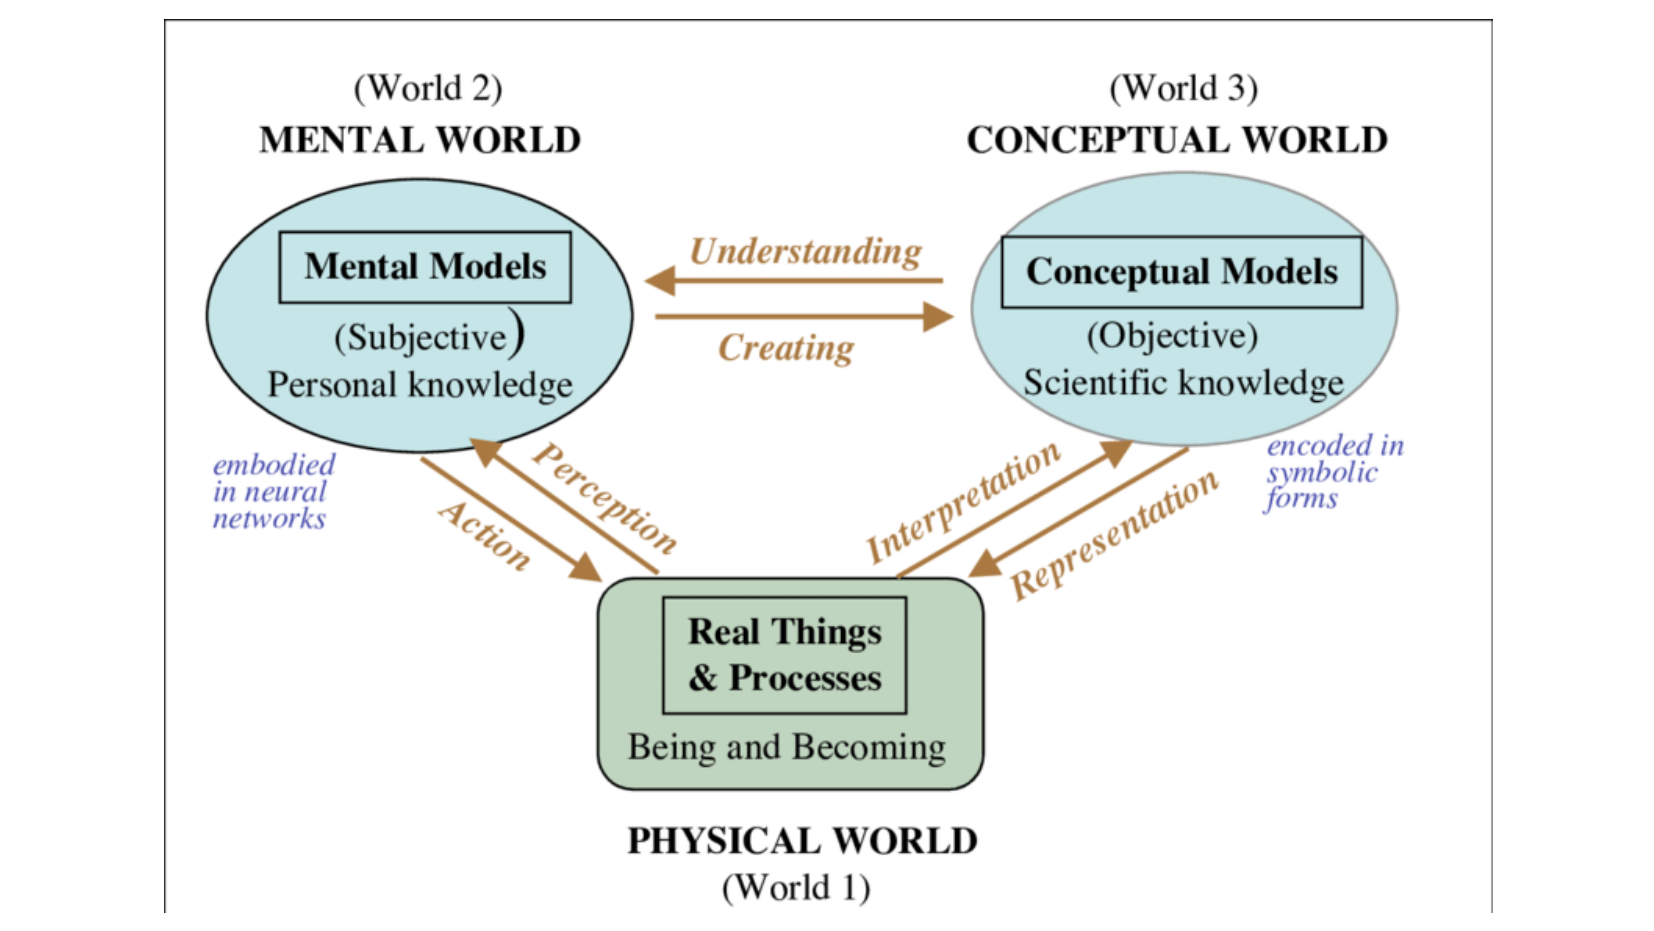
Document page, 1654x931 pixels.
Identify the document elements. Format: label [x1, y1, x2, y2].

picture [164, 19, 1493, 913]
